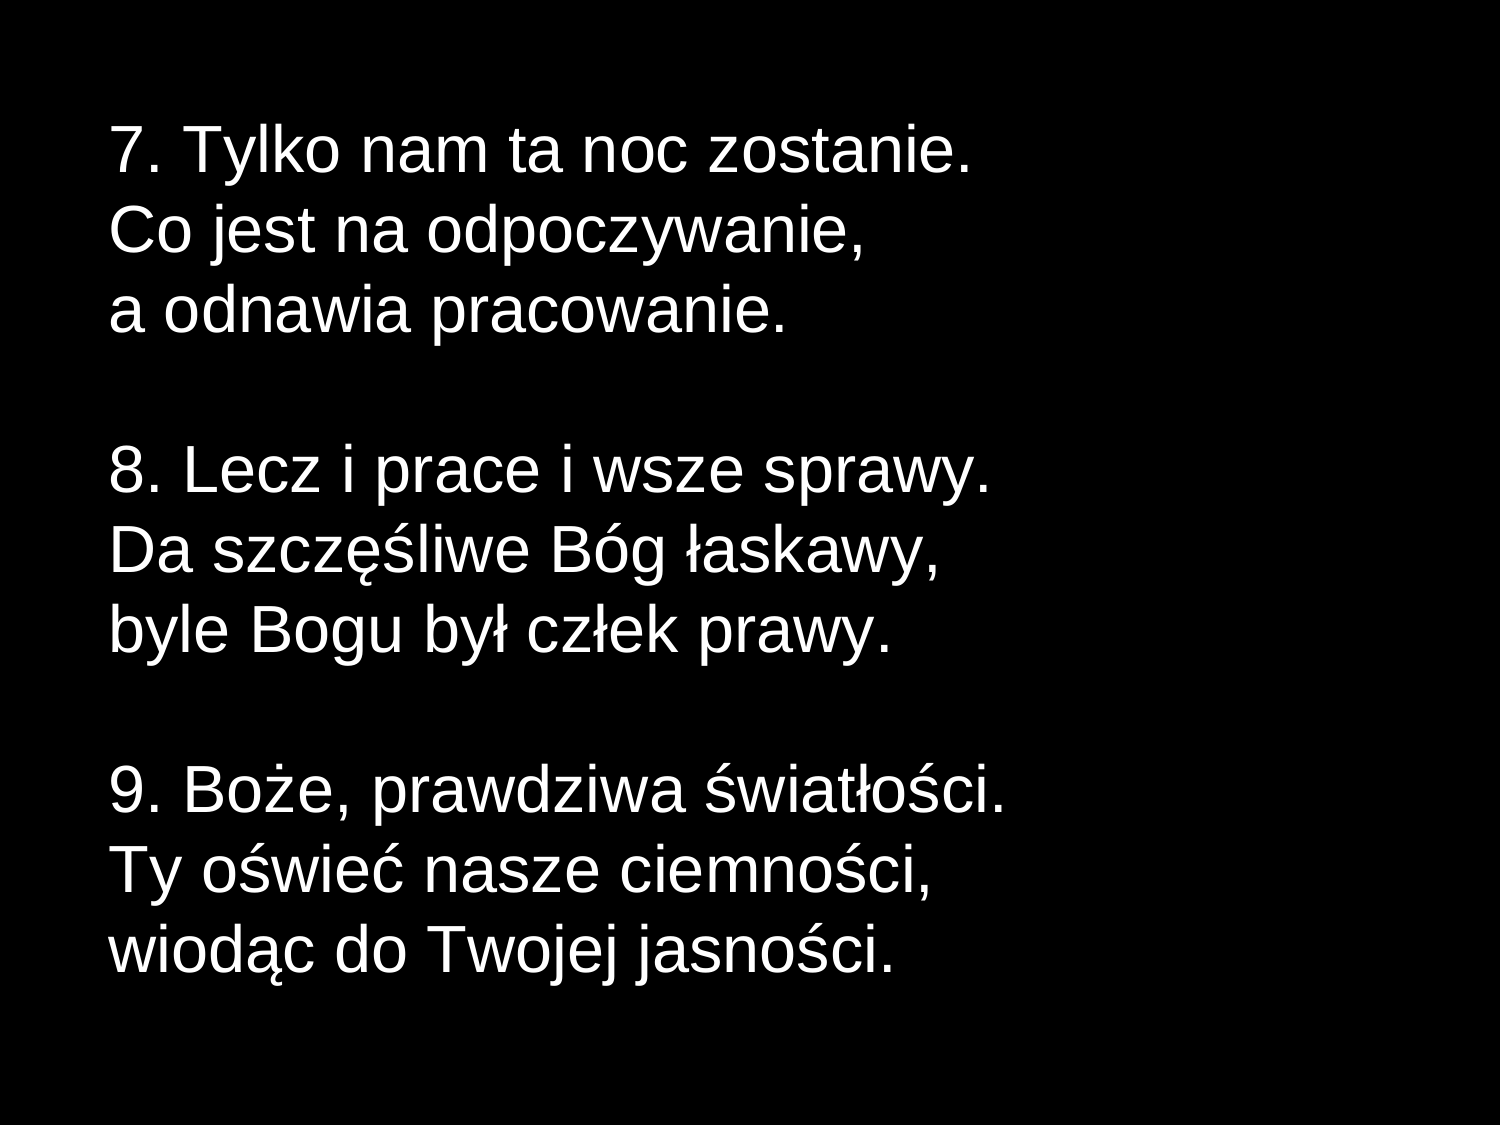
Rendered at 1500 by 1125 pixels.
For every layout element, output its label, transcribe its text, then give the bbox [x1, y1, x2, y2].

text_box 7. Tylko nam ta noc zostanie. Co jest na odpoczywanie, a odnawia pracowanie. 8. Lecz i prace i wsze sprawy. Da szczęśliwe Bóg łaskawy, byle Bogu był człek prawy. 9. Boże, prawdziwa światłości. Ty oświeć nasze ciemności, wiodąc do Twojej jasności. [93, 98, 1465, 994]
